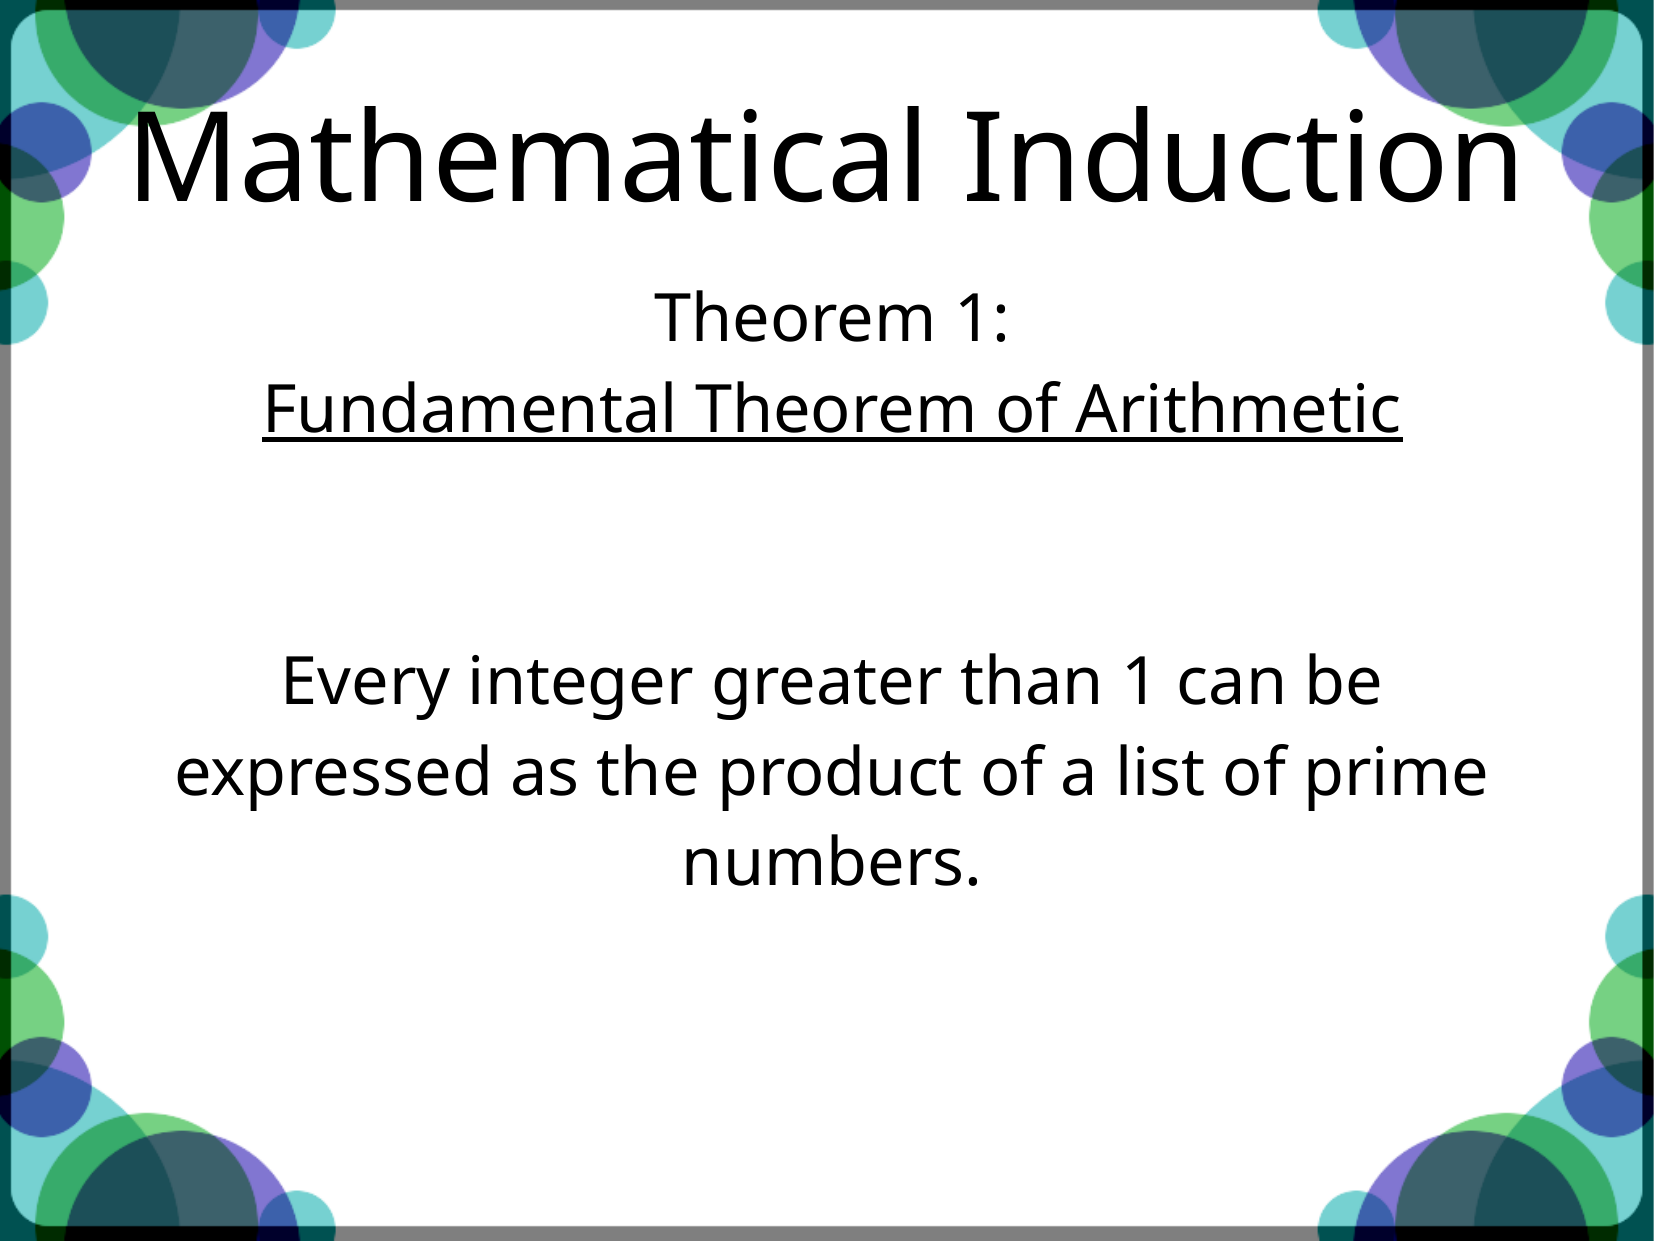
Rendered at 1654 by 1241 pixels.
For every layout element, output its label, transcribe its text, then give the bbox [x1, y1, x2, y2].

text_box Theorem 1: Fundamental Theorem of Arithmetic Every integer greater than 1 can be expressed as the product of a list of prime numbers. [135, 270, 1531, 943]
title Mathematical Induction [82, 49, 1571, 257]
picture [0, 0, 1654, 1241]
